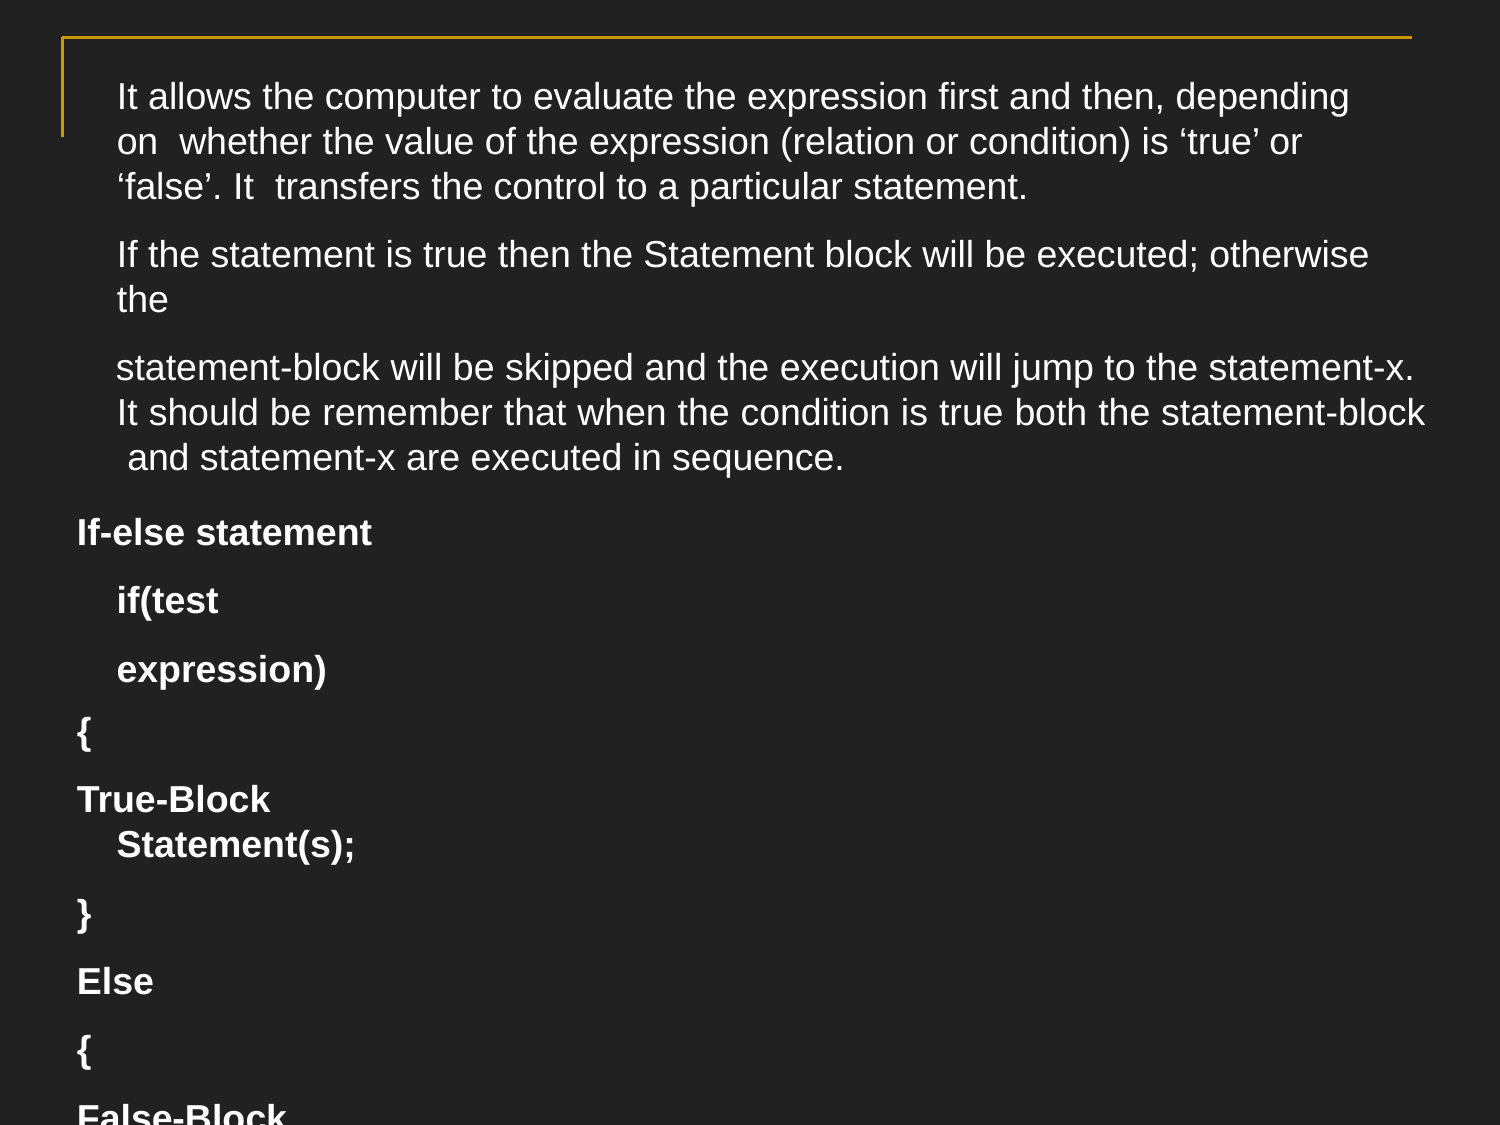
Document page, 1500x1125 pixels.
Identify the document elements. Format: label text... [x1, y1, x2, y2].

text_box It allows the computer to evaluate the expression first and then, depending on whether the value of the expression (relation or condition) is ‘true’ or ‘false’. It transfers the control to a particular statement. If the statement is true then the Statement block will be executed; otherwise the statement-block will be skipped and the execution will jump to the statement-x. It should be remember that when the condition is true both the statement-block and statement-x are executed in sequence. If-else statement if(test expression) { True-Block Statement(s); } Else { False-Block statement(s); }Statement-x; [75, 69, 1428, 1125]
